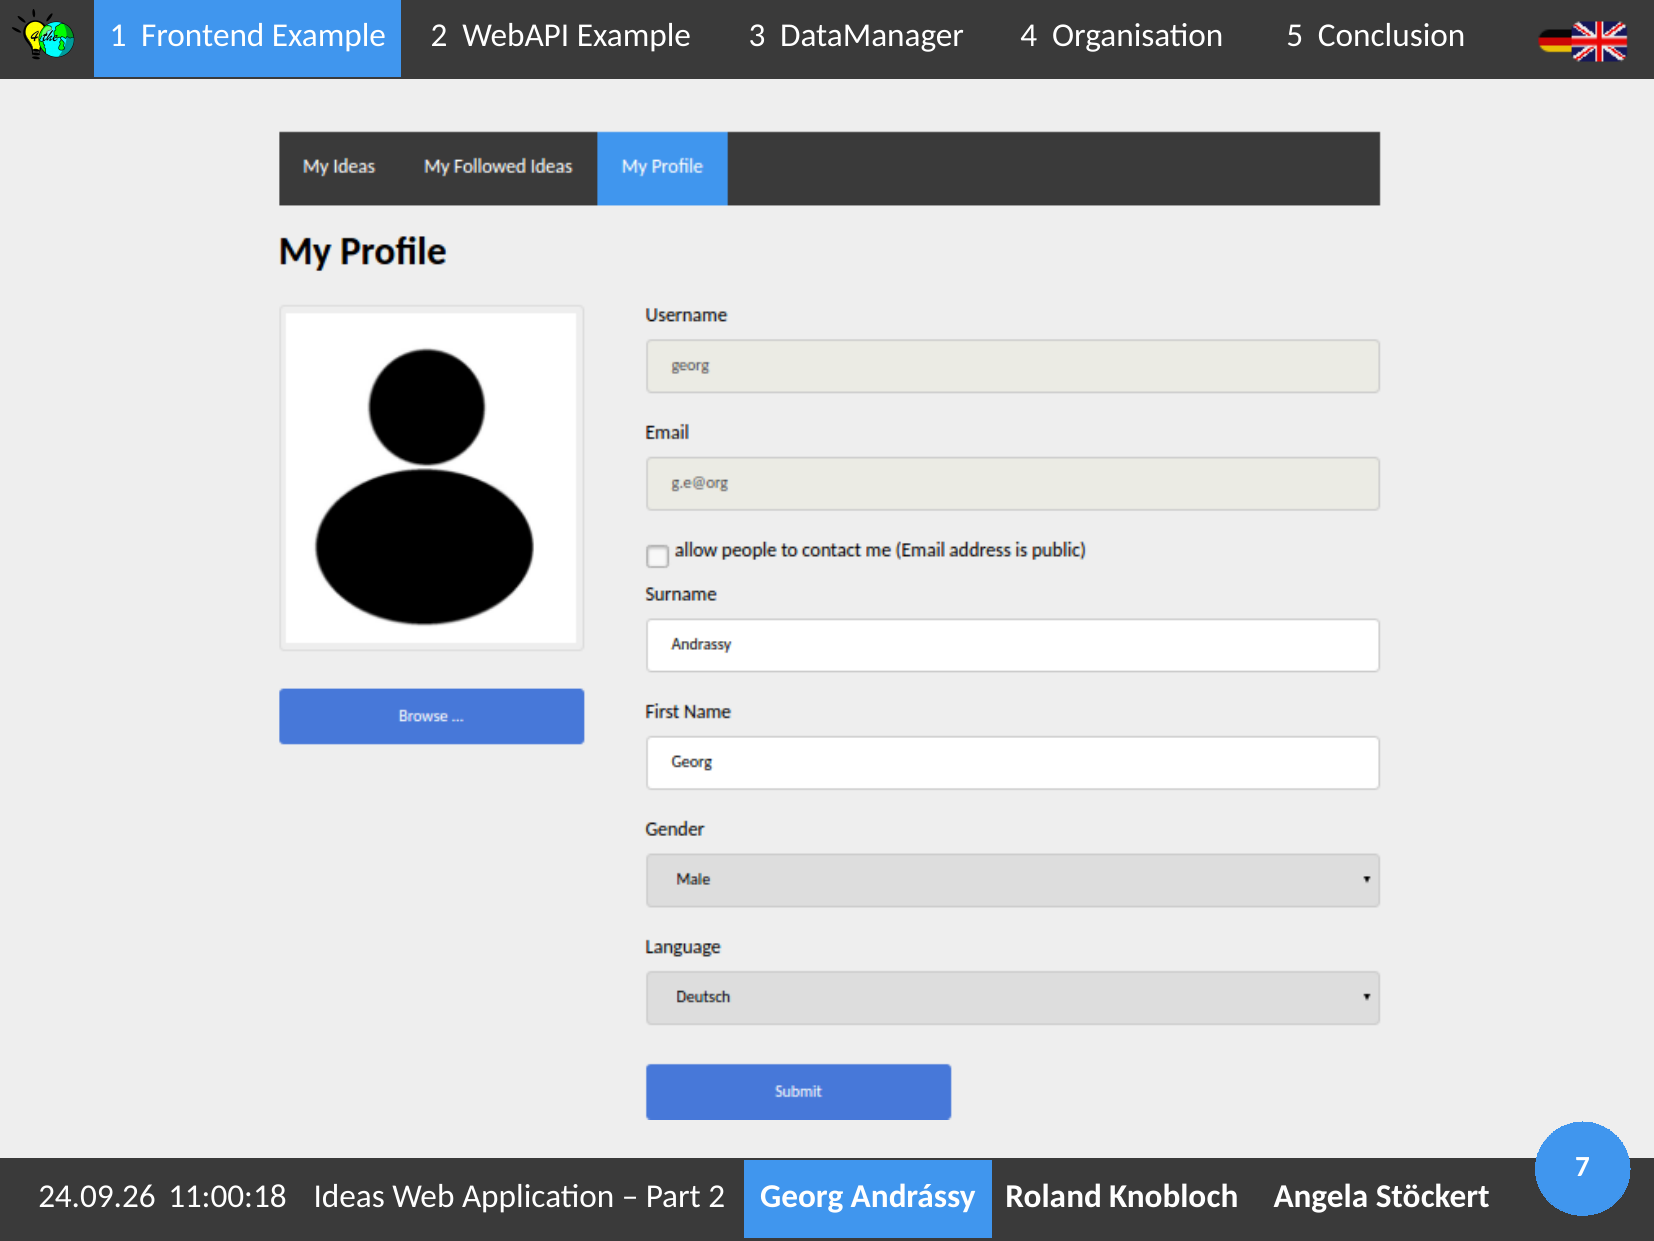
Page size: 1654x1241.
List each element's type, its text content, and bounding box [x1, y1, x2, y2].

picture [2, 0, 83, 79]
picture [1536, 18, 1629, 64]
text_box Georg Andrássy [744, 1160, 992, 1238]
picture [278, 129, 1382, 1120]
text_box Roland Knobloch [992, 1160, 1251, 1238]
text_box 5 Conclusion [1251, 0, 1501, 77]
text_box 3 DataManager [720, 0, 992, 77]
text_box 1 Frontend Example [94, 0, 401, 77]
text_box Angela Stöckert [1251, 1160, 1512, 1238]
text_box 2 WebAPI Example [401, 0, 720, 77]
text_box 4 Organisation [992, 0, 1251, 77]
text_box Ideas Web Application – Part 2 [307, 1160, 733, 1238]
